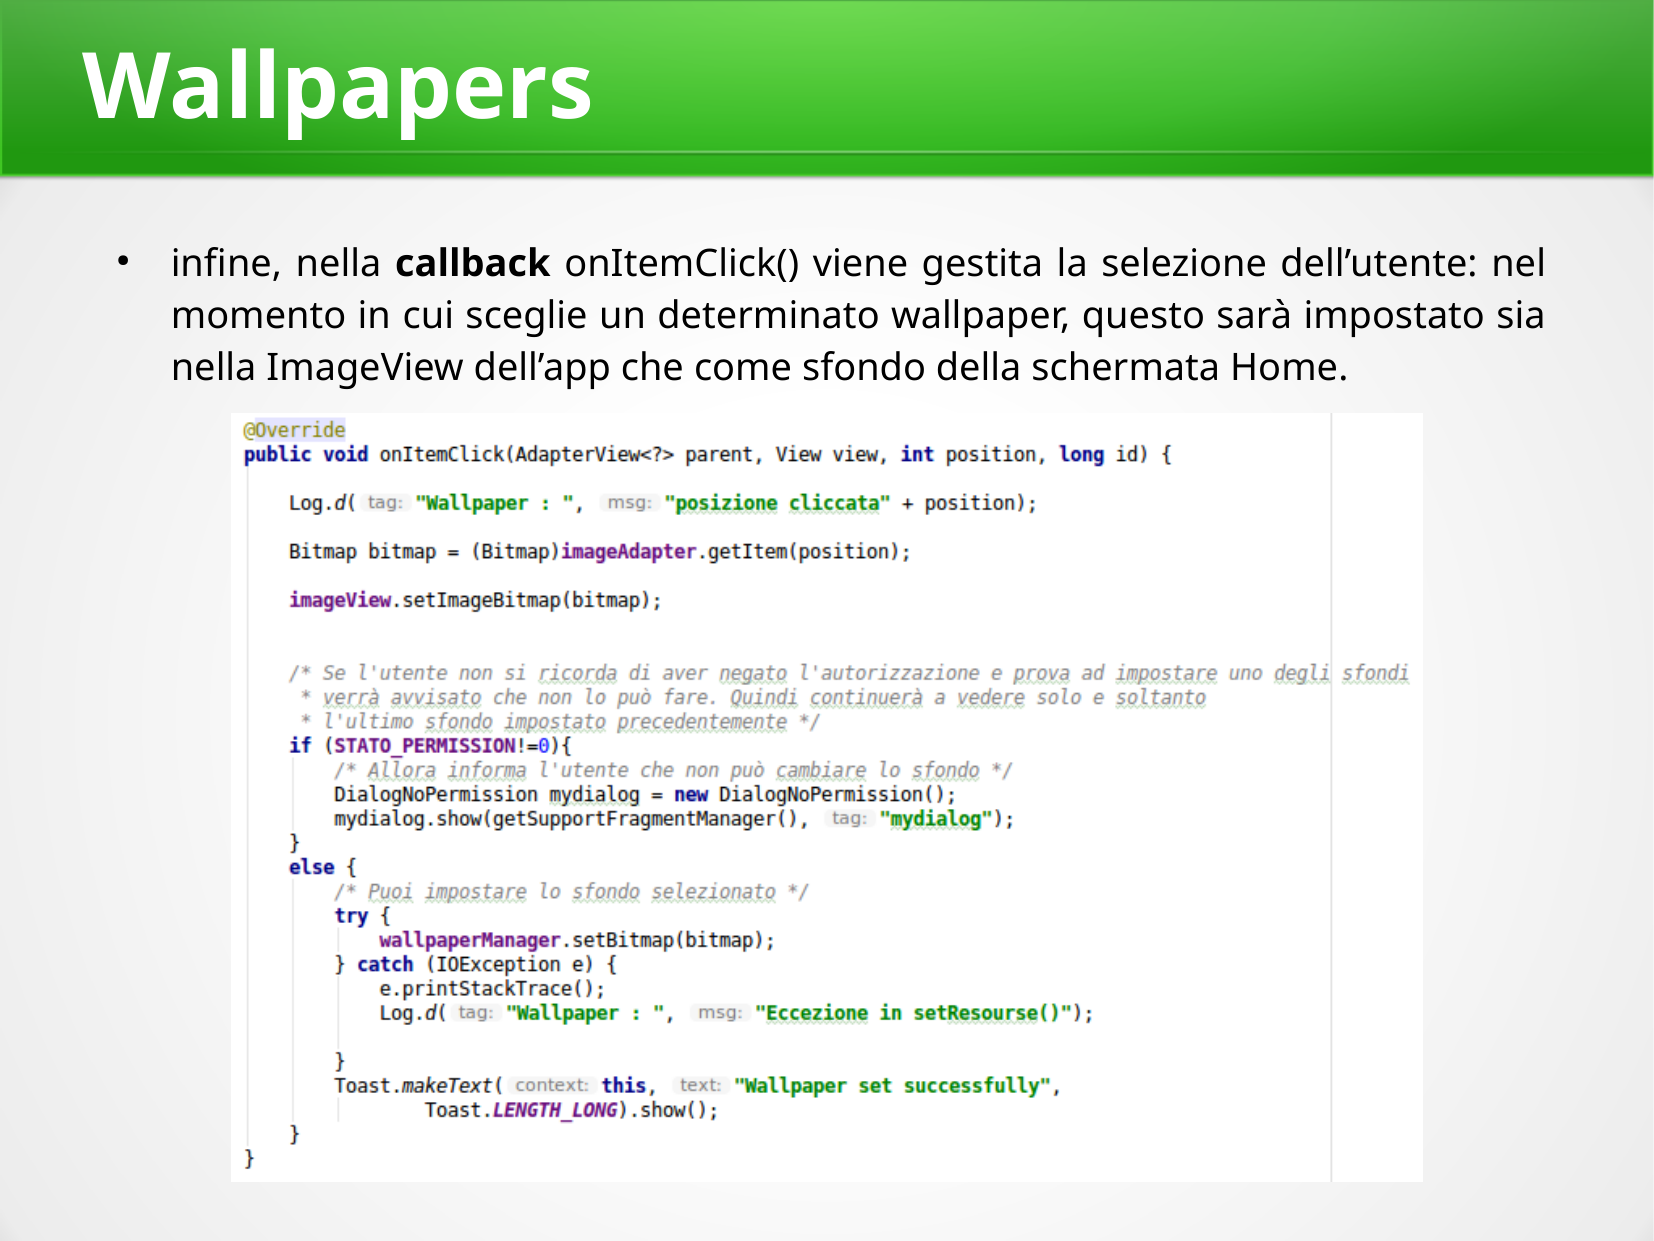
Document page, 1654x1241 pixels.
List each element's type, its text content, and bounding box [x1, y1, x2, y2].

list infine, nella callback onItemClick() viene gestita la selezione dell’utente: nel momento in cui sceglie un determinato wallpaper, questo sarà impostato sia nella ImageView dell’app che come sfondo della schermata Home. [106, 236, 1548, 473]
picture [0, 0, 1654, 1241]
title Wallpapers [82, 11, 1571, 154]
